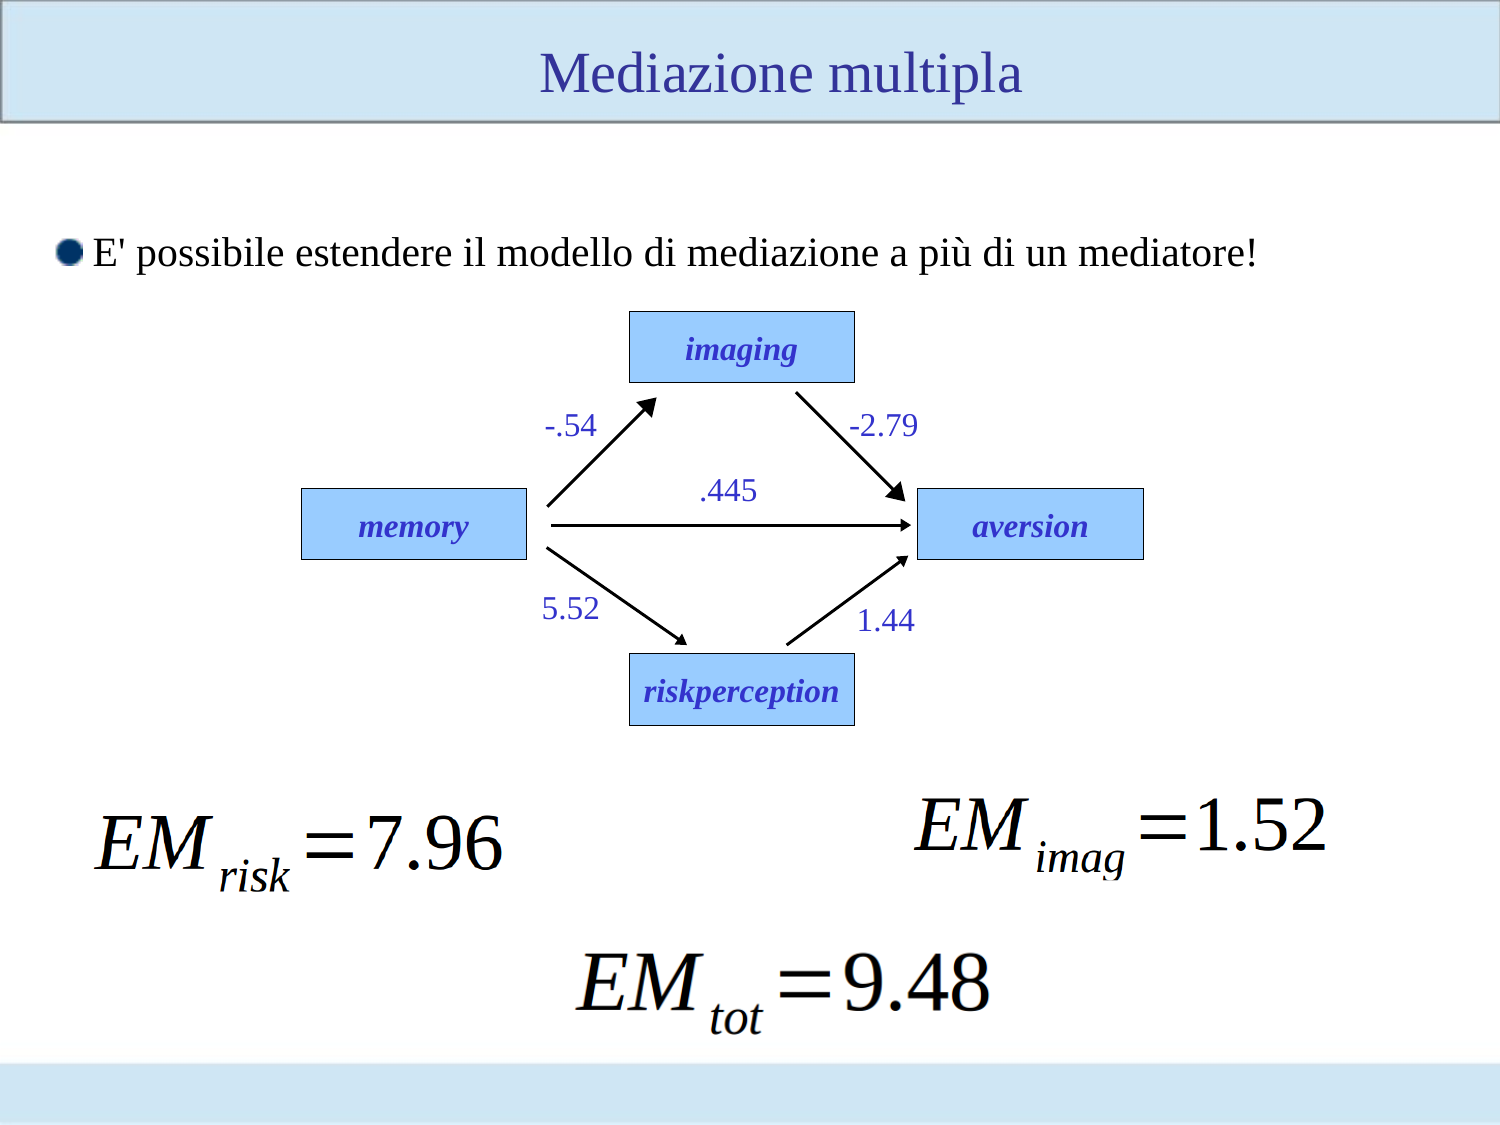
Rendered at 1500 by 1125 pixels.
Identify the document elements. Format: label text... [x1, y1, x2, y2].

text_box imaging [629, 311, 855, 383]
text_box E' possibile estendere il modello di mediazione a più di un mediatore! [37, 187, 1463, 283]
title Mediazione multipla [249, 21, 1313, 117]
text_box 1.44 [789, 590, 983, 698]
text_box -2.79 [787, 395, 981, 503]
text_box 5.52 [474, 579, 668, 686]
text_box -.54 [474, 395, 668, 503]
picture [0, 0, 1500, 1125]
text_box .445 [631, 460, 826, 568]
text_box aversion [917, 488, 1144, 560]
text_box riskperception [629, 653, 855, 726]
text_box memory [301, 488, 527, 560]
